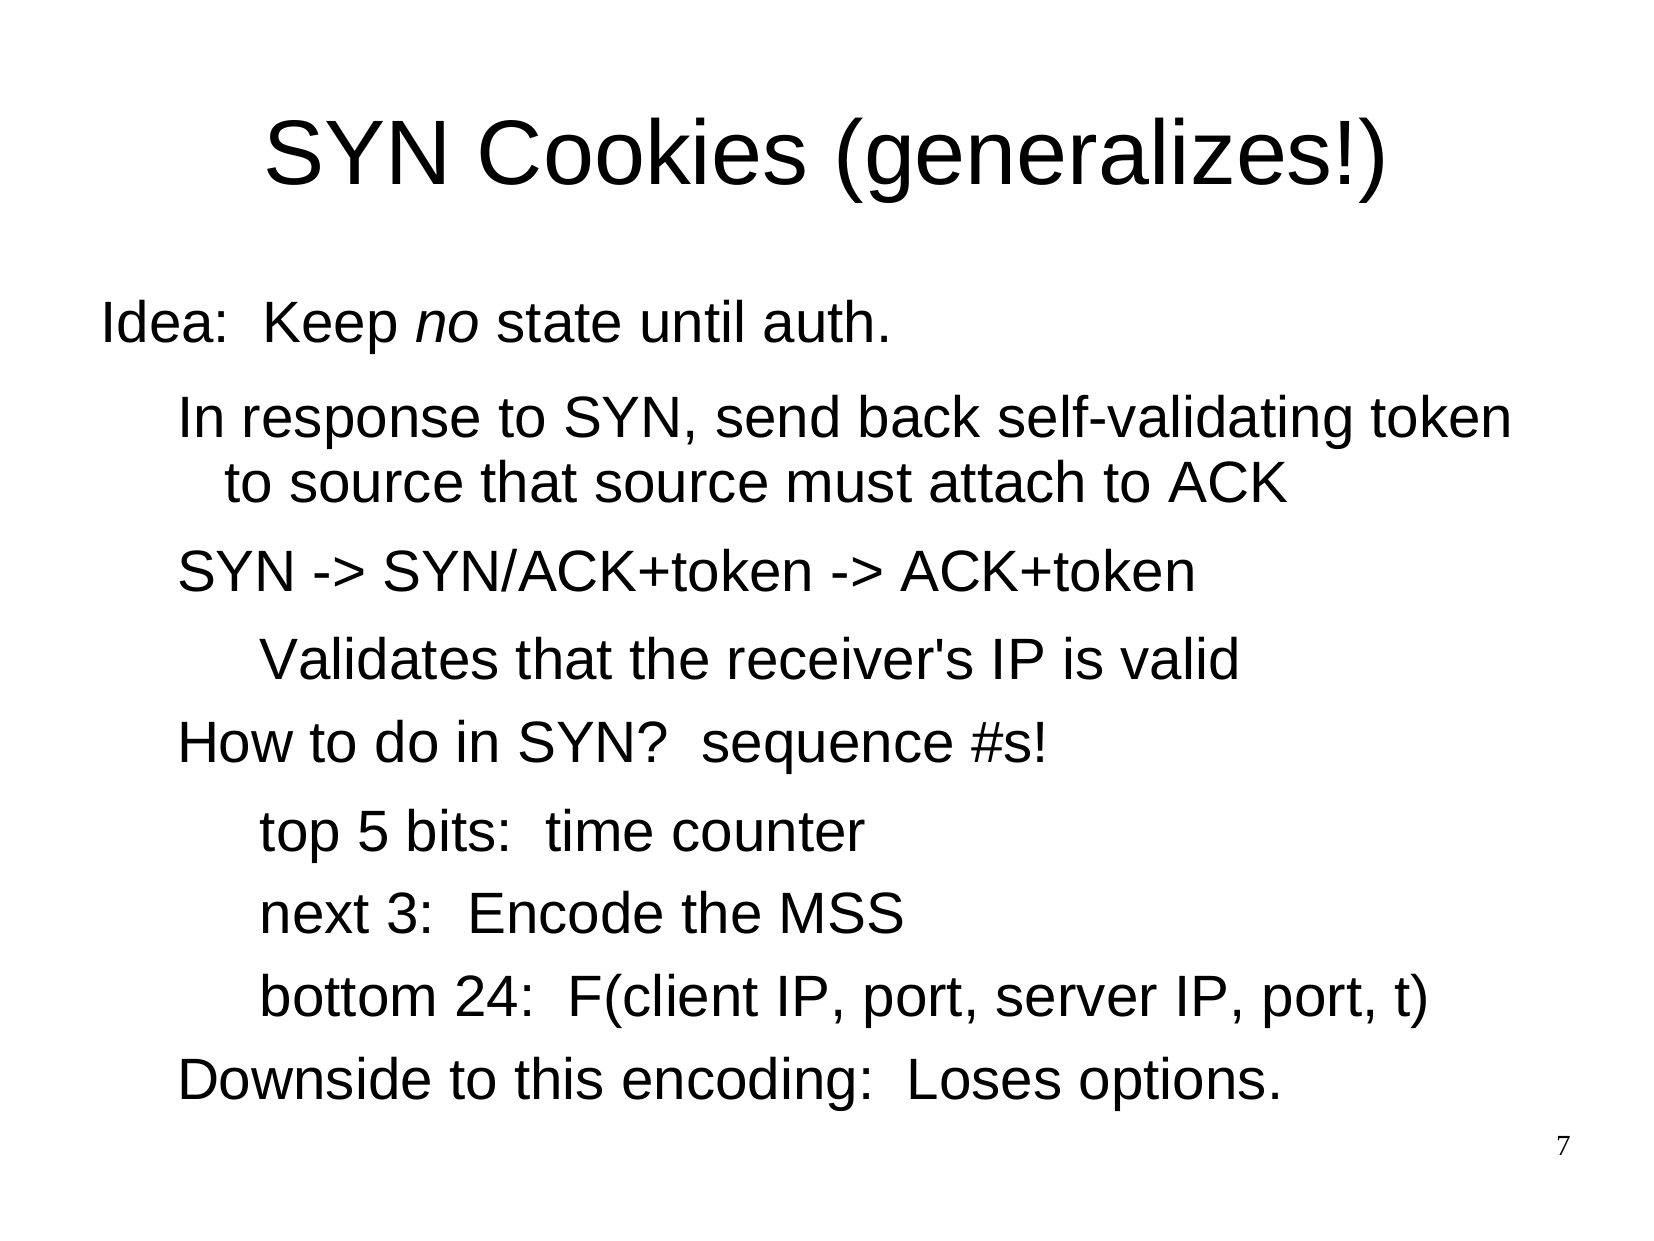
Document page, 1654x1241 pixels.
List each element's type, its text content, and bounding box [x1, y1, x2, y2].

list Idea: Keep no state until auth. In response to SYN, send back self-validating token to source that source must attach to ACK SYN -> SYN/ACK+token -> ACK+token Validates that the receiver's IP is valid How to do in SYN? sequence #s! top 5 bits: time counter next 3: Encode the MSS bottom 24: F(client IP, port, server IP, port, t) Downside to this encoding: Loses options. [82, 290, 1571, 1189]
title SYN Cookies (generalizes!) [82, 56, 1571, 250]
